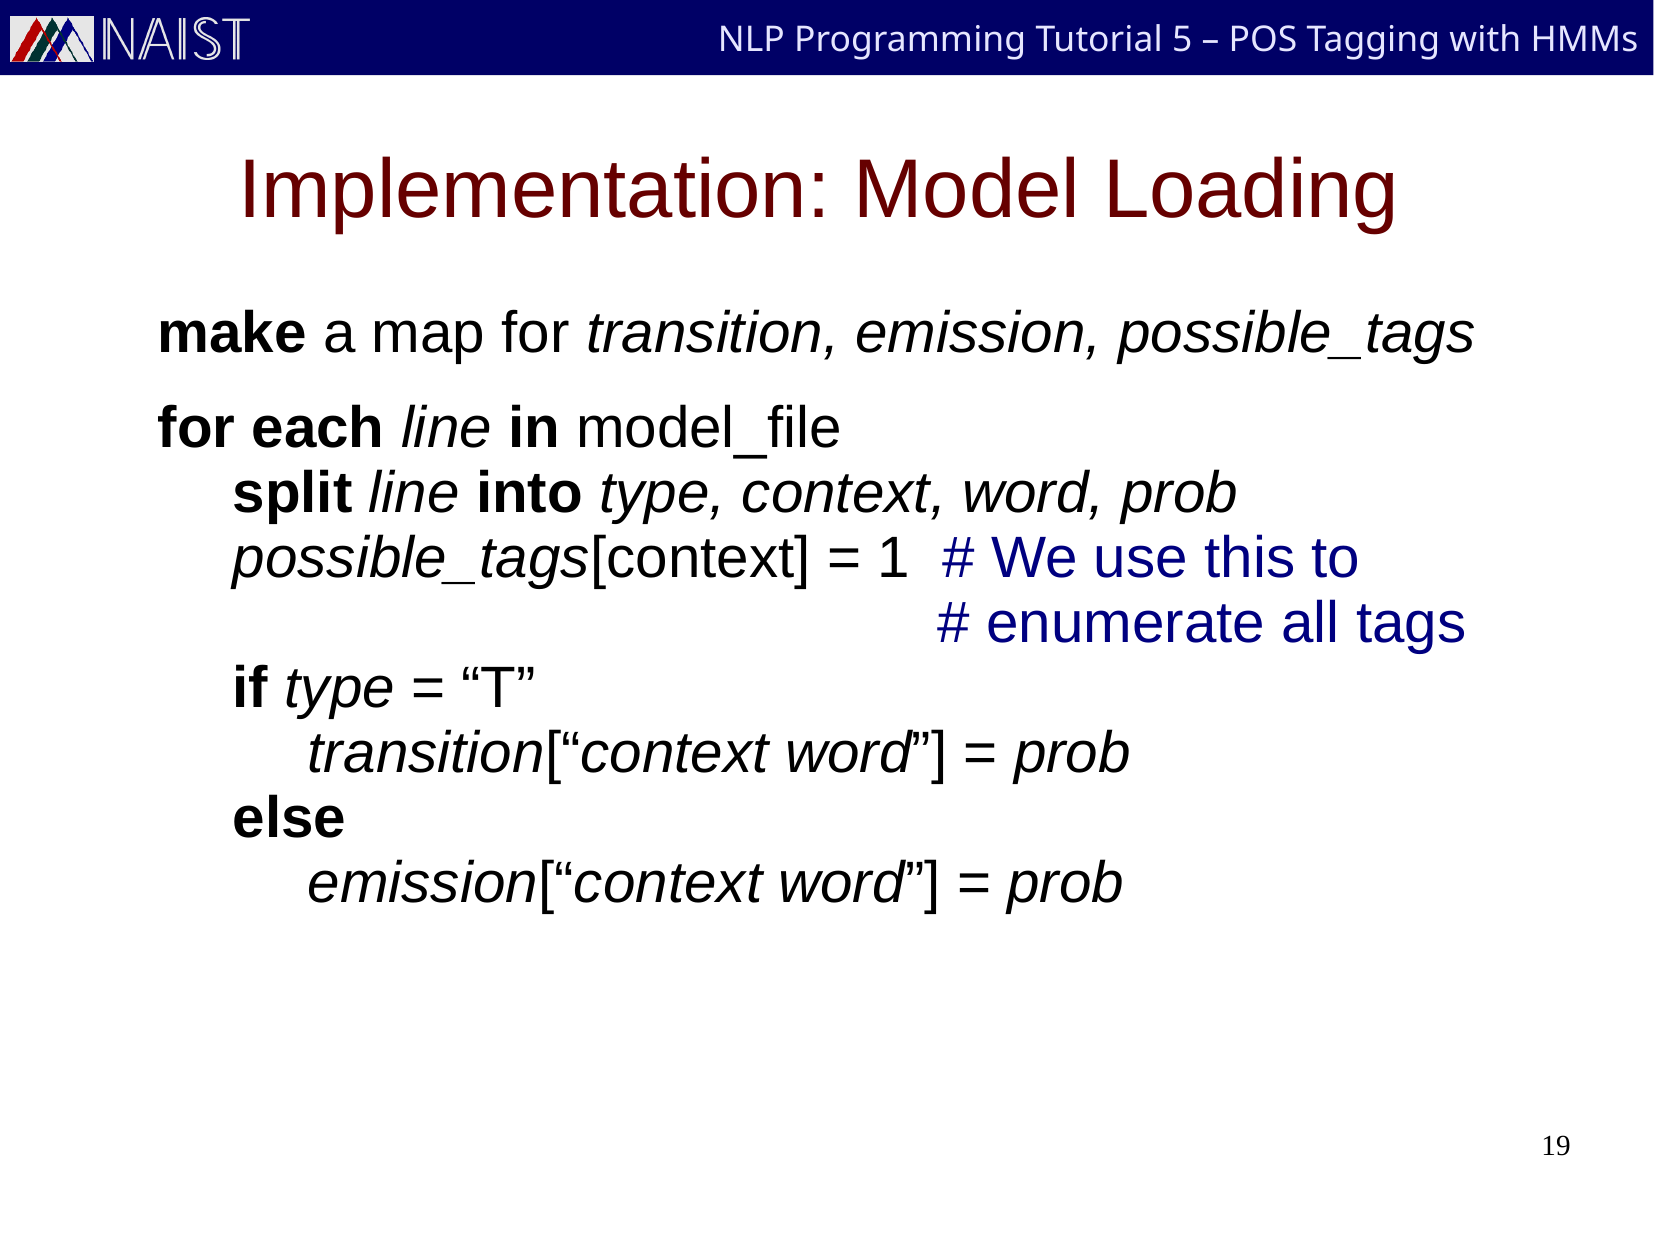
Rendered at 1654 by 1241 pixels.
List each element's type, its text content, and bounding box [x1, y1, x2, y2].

title Implementation: Model Loading [75, 92, 1564, 285]
list make a map for transition, emission, possible_tags for each line in model_file split line into type, context, word, prob possible_tags[context] = 1 # We use this to # enumerate all tags if type = “T” transition[“context word”] = prob else emission[“context word”] = prob [86, 300, 1576, 1119]
picture [102, 17, 251, 60]
picture [10, 16, 94, 62]
